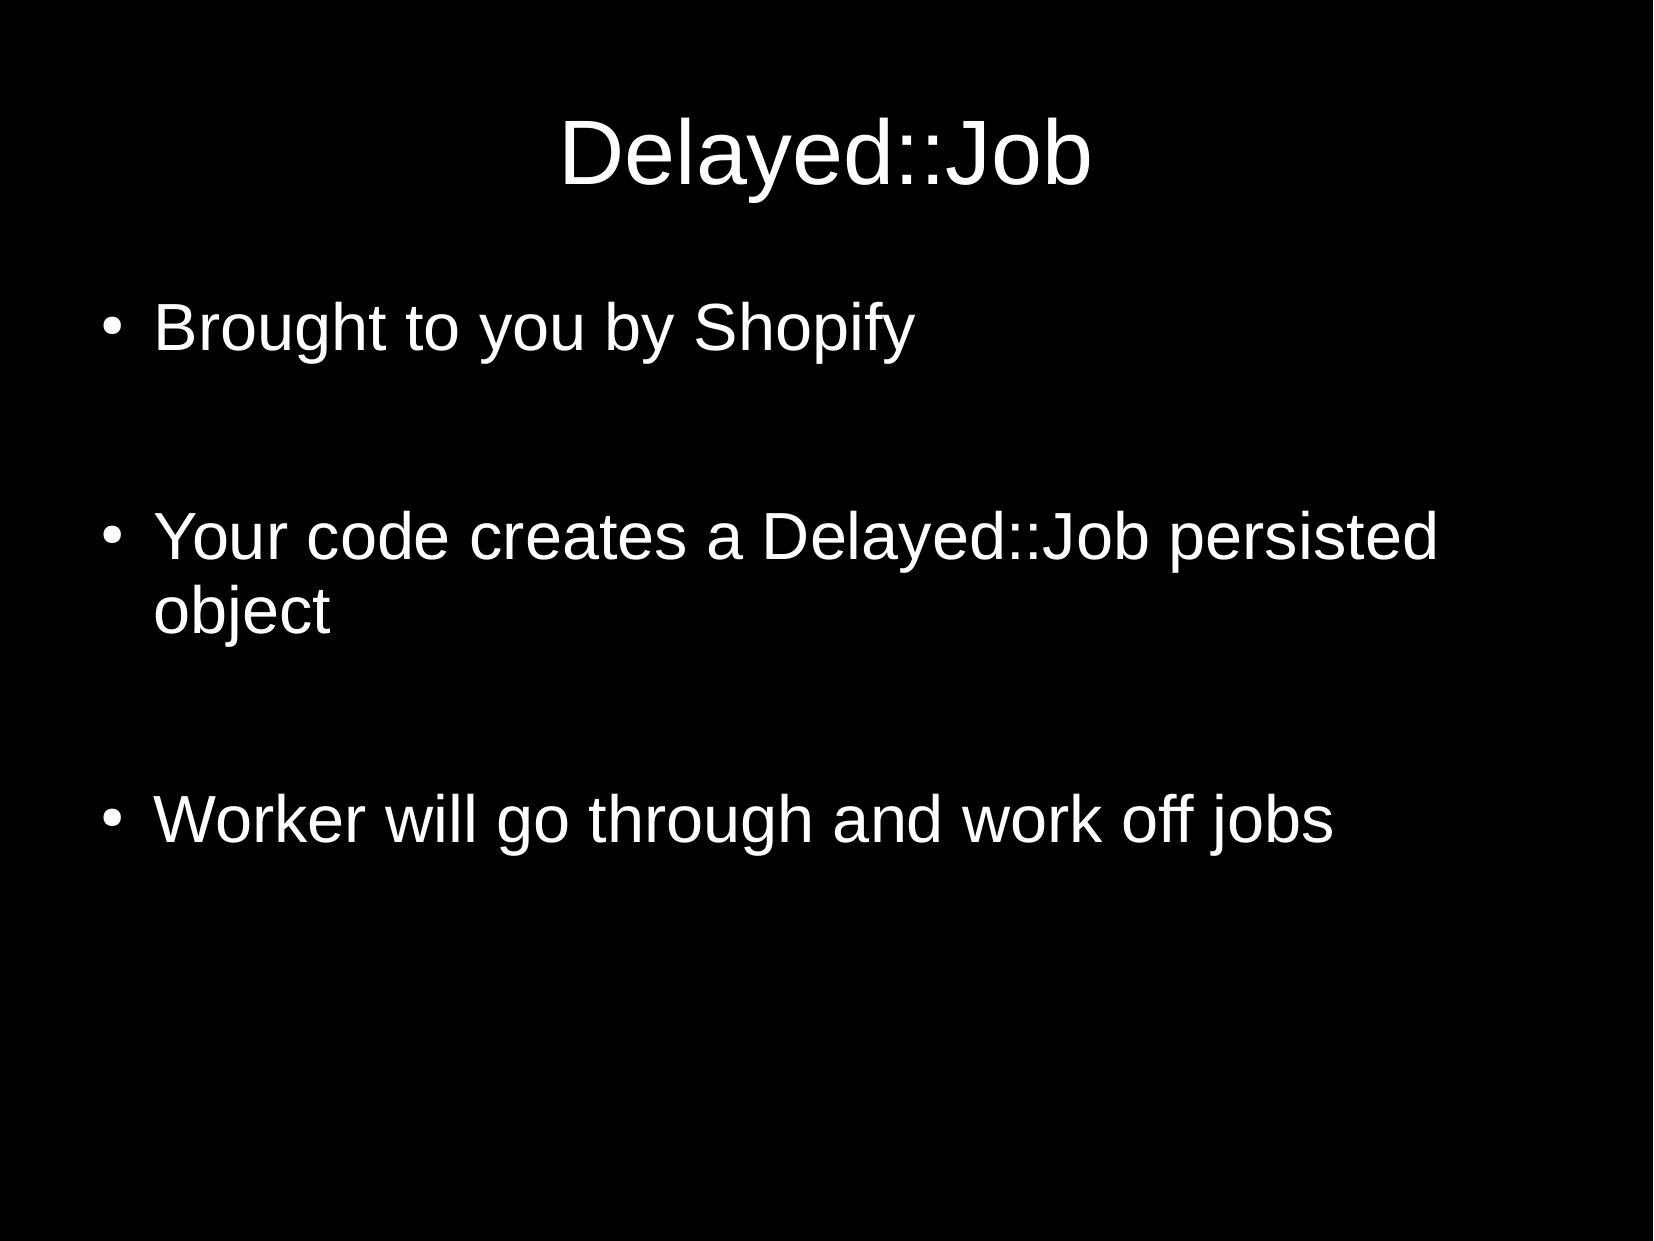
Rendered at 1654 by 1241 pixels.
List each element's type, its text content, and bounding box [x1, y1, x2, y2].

title Delayed::Job [82, 49, 1571, 257]
list Brought to you by Shopify Your code creates a Delayed::Job persisted object Worker will go through and work off jobs [82, 290, 1571, 1109]
